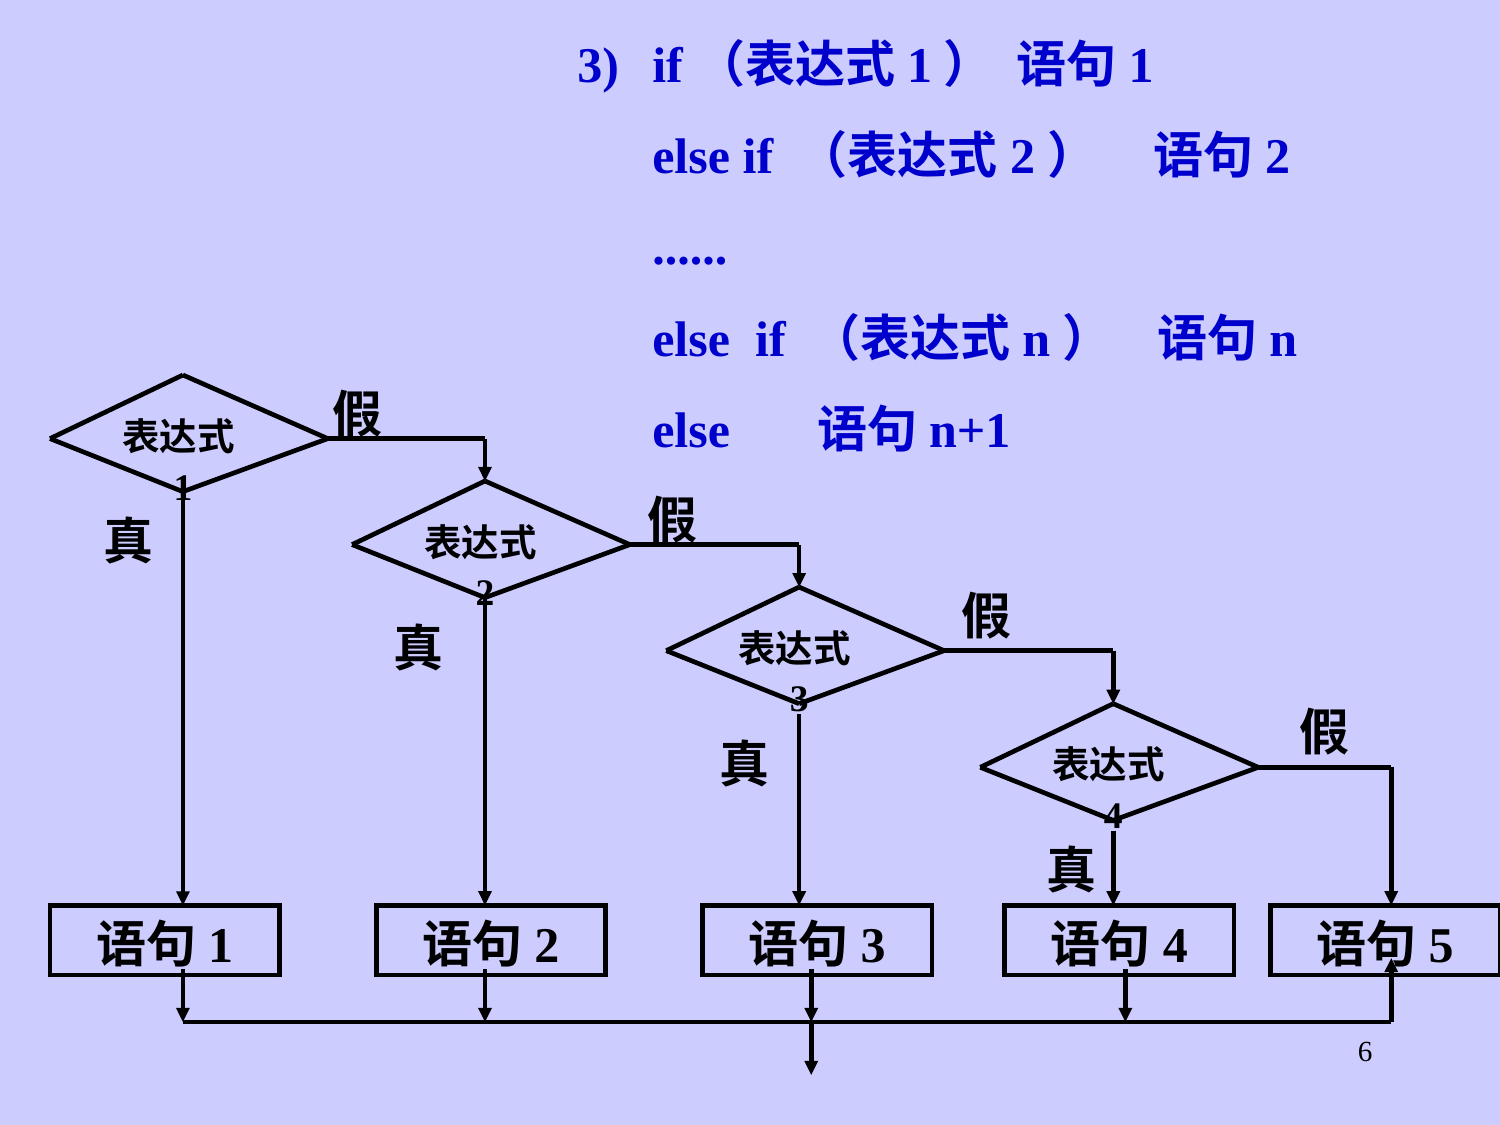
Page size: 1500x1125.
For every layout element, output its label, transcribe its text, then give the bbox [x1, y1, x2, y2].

text_box 假 [630, 547, 715, 551]
text_box 语句4 [1004, 905, 1235, 975]
text_box 语句3 [702, 905, 933, 975]
text_box 真 [1028, 831, 1114, 901]
text_box if（表达式1） 语句1 else if （表达式2） 语句2 ...... else if （表达式n） 语句n else 语句n+1 [562, 24, 1313, 466]
text_box 真 [702, 724, 788, 795]
text_box 表达式3 [726, 618, 872, 722]
text_box 语句2 [376, 905, 606, 975]
text_box 表达式2 [412, 512, 558, 616]
text_box 语句5 [1382, 943, 1391, 952]
text_box 真 [376, 608, 461, 678]
text_box 表达式4 [1040, 735, 1186, 838]
text_box 假 [944, 576, 1029, 647]
text_box 表达式1 [110, 406, 256, 510]
text_box 假 [1282, 693, 1368, 763]
text_box 语句1 [49, 905, 280, 975]
text_box <编号> [1074, 1025, 1388, 1101]
text_box 假 [630, 481, 715, 542]
text_box 假 [678, 537, 690, 542]
text_box 语句5 [1270, 905, 1500, 975]
text_box 假 [315, 375, 401, 445]
text_box 真 [86, 501, 171, 572]
